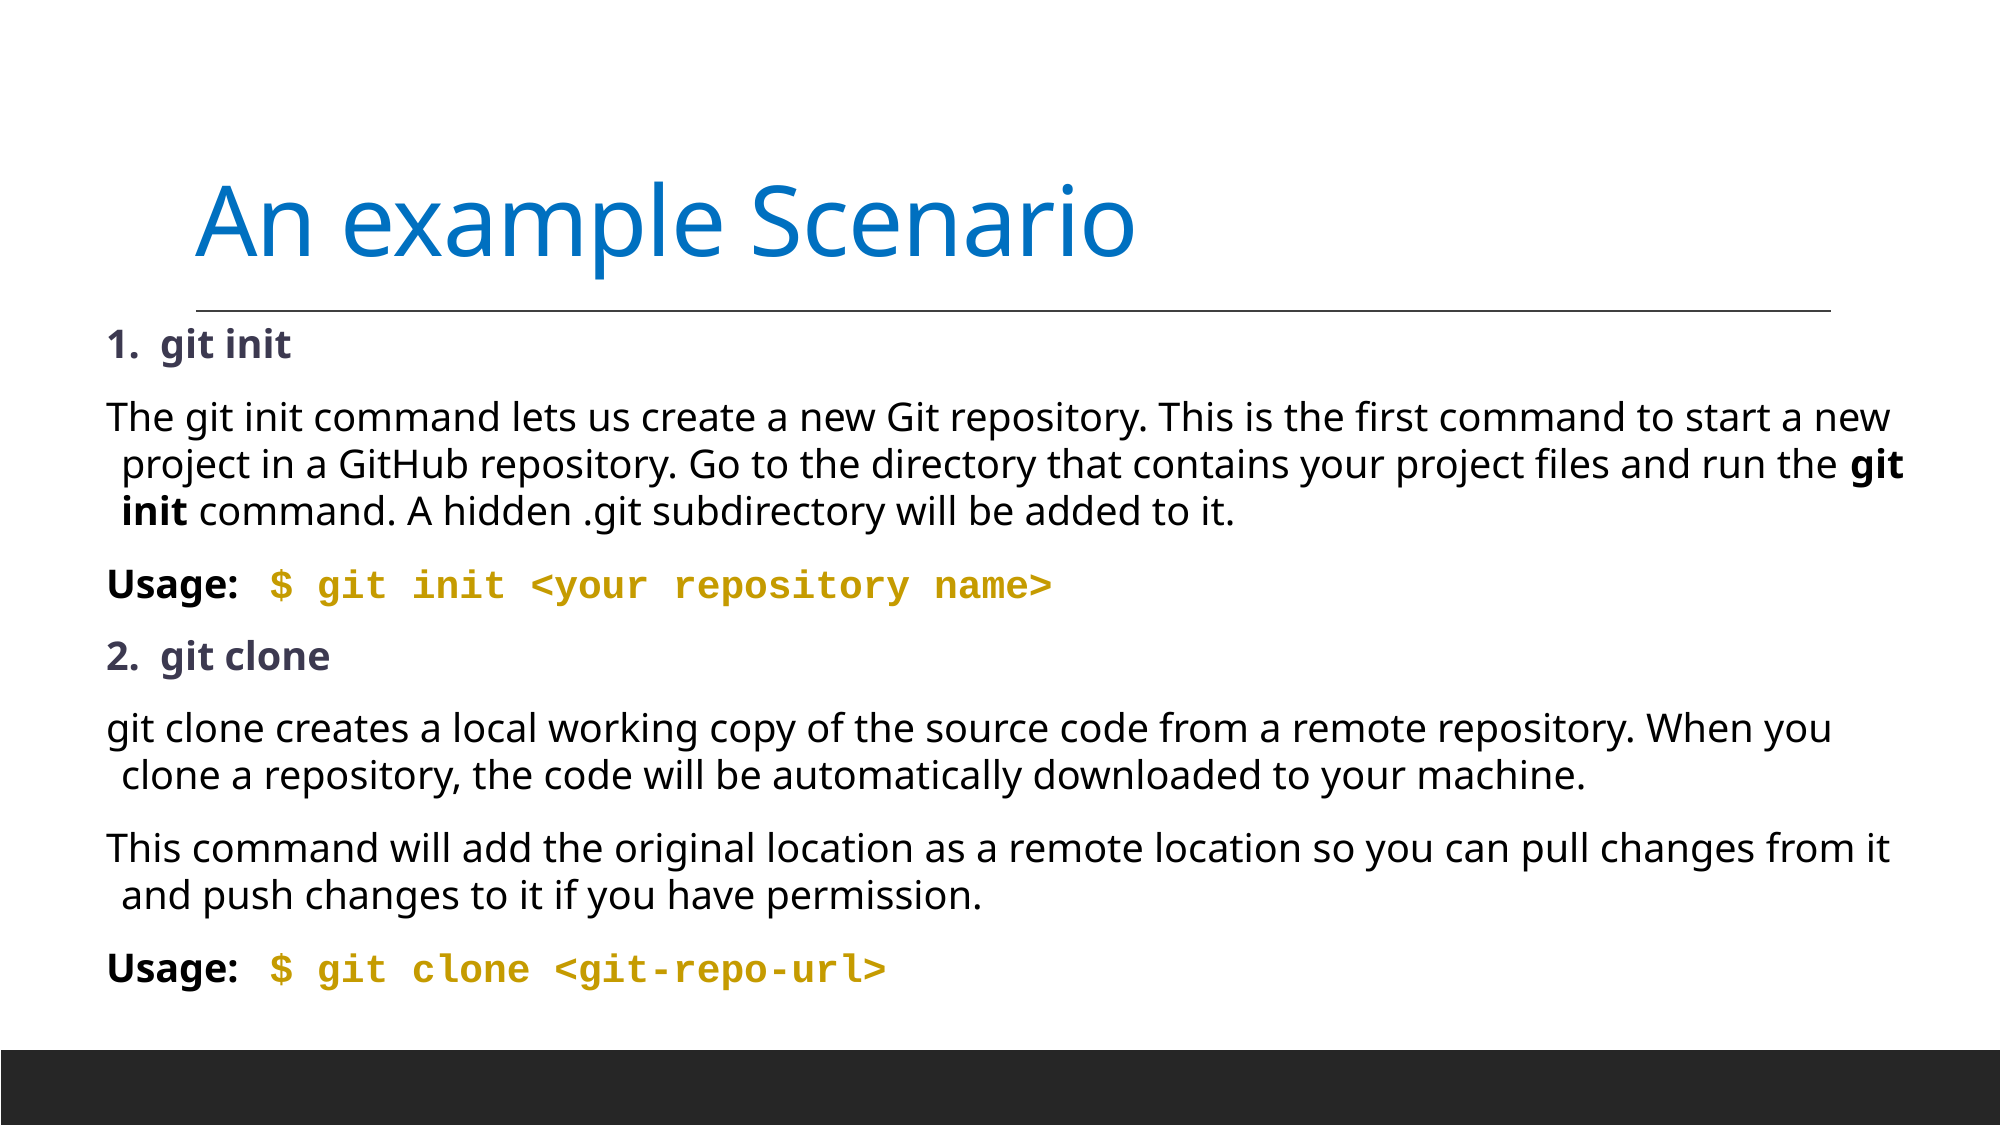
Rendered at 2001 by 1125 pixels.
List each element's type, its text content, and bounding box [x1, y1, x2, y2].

list 1. git init The git init command lets us create a new Git repository. This is the first command to start a new project in a GitHub repository. Go to the directory that contains your project files and run the git init command. A hidden .git subdirectory will be added to it. Usage: $ git init <your repository name> 2. git clone git clone creates a local working copy of the source code from a remote repository. When you clone a repository, the code will be automatically downloaded to your machine. This command will add the original location as a remote location so you can pull changes from it and push changes to it if you have permission. Usage: $ git clone <git-repo-url> [91, 311, 1926, 1049]
title An example Scenario [180, 47, 1831, 286]
